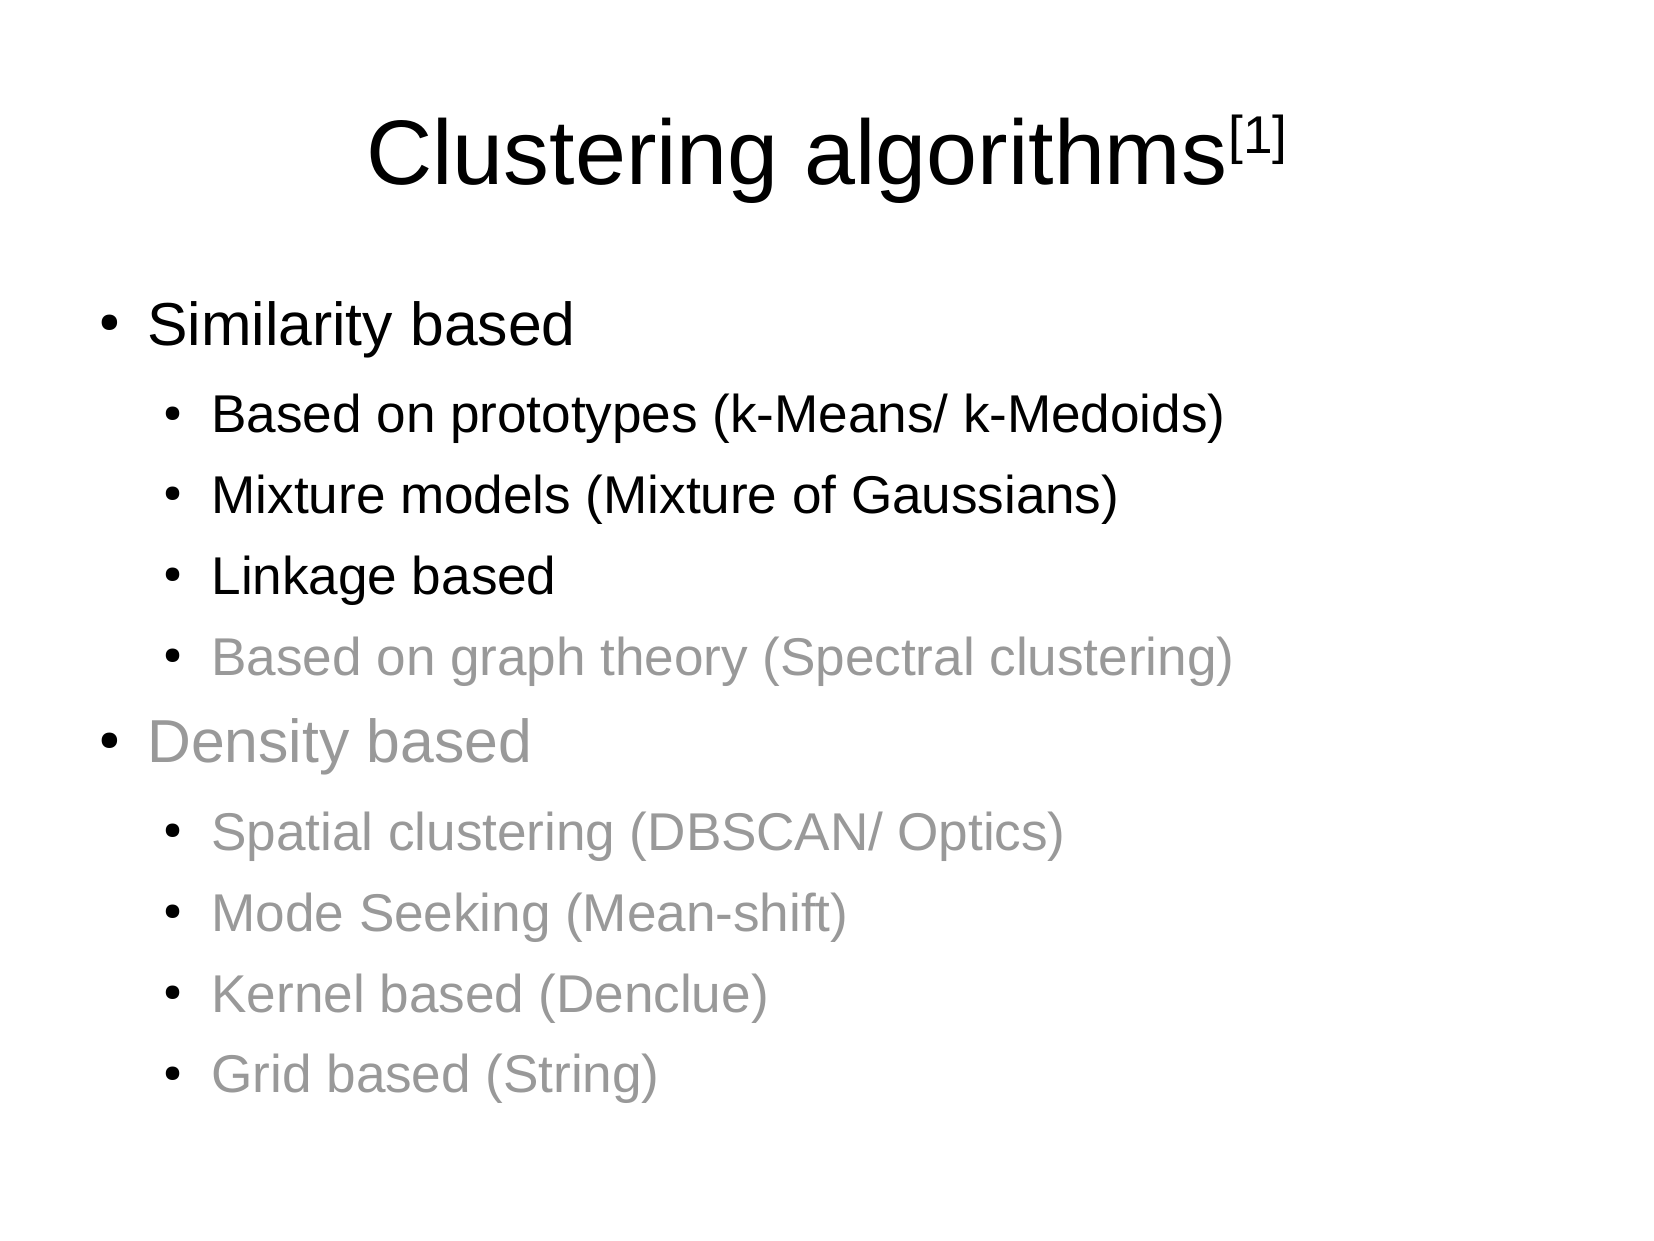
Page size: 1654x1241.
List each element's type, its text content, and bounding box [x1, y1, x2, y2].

list Similarity based Based on prototypes (k-Means/ k-Medoids) Mixture models (Mixture of Gaussians) Linkage based Based on graph theory (Spectral clustering) Density based Spatial clustering (DBSCAN/ Optics) Mode Seeking (Mean-shift) Kernel based (Denclue) Grid based (String) [82, 290, 1571, 1109]
title Clustering algorithms[1] [82, 56, 1571, 250]
